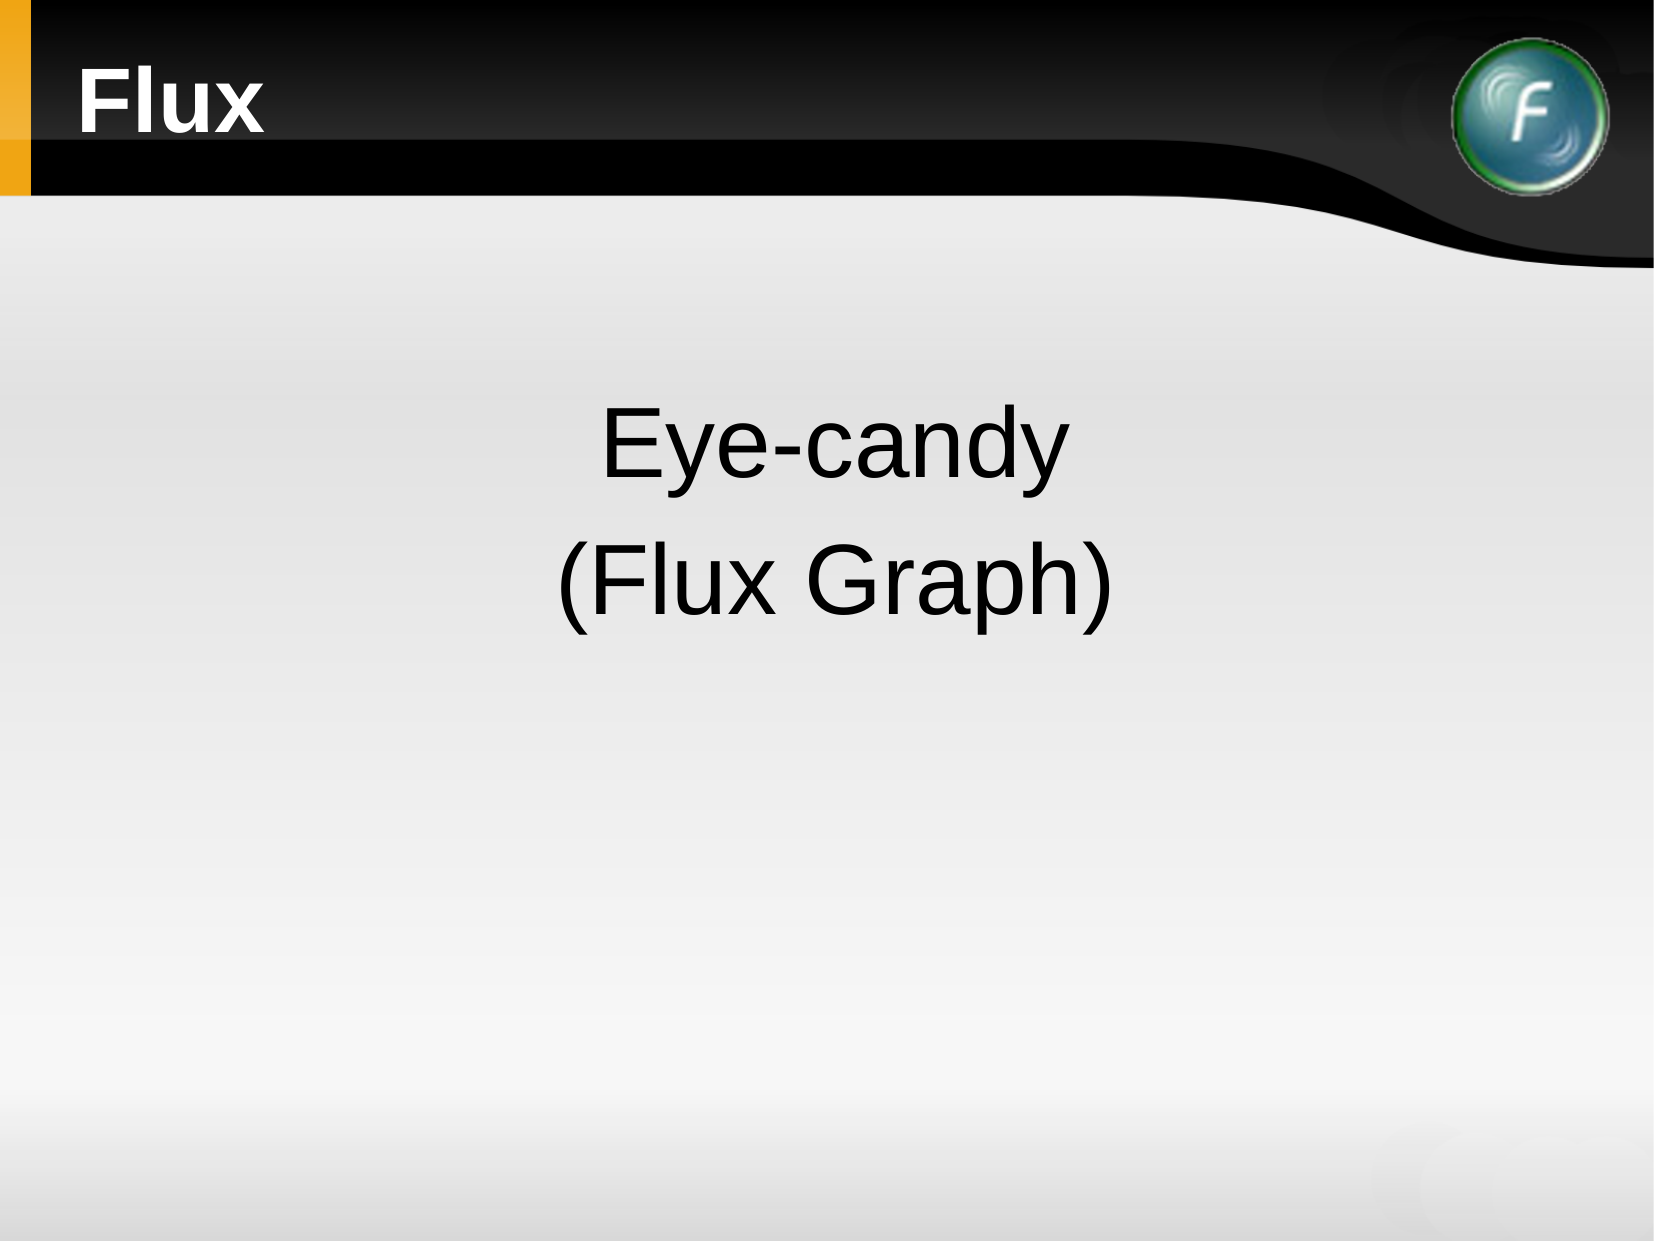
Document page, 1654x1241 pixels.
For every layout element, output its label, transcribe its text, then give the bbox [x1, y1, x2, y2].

picture [0, 0, 1654, 1241]
title Flux [76, 0, 1565, 208]
list Eye-candy (Flux Graph)‏ [82, 290, 1571, 1109]
